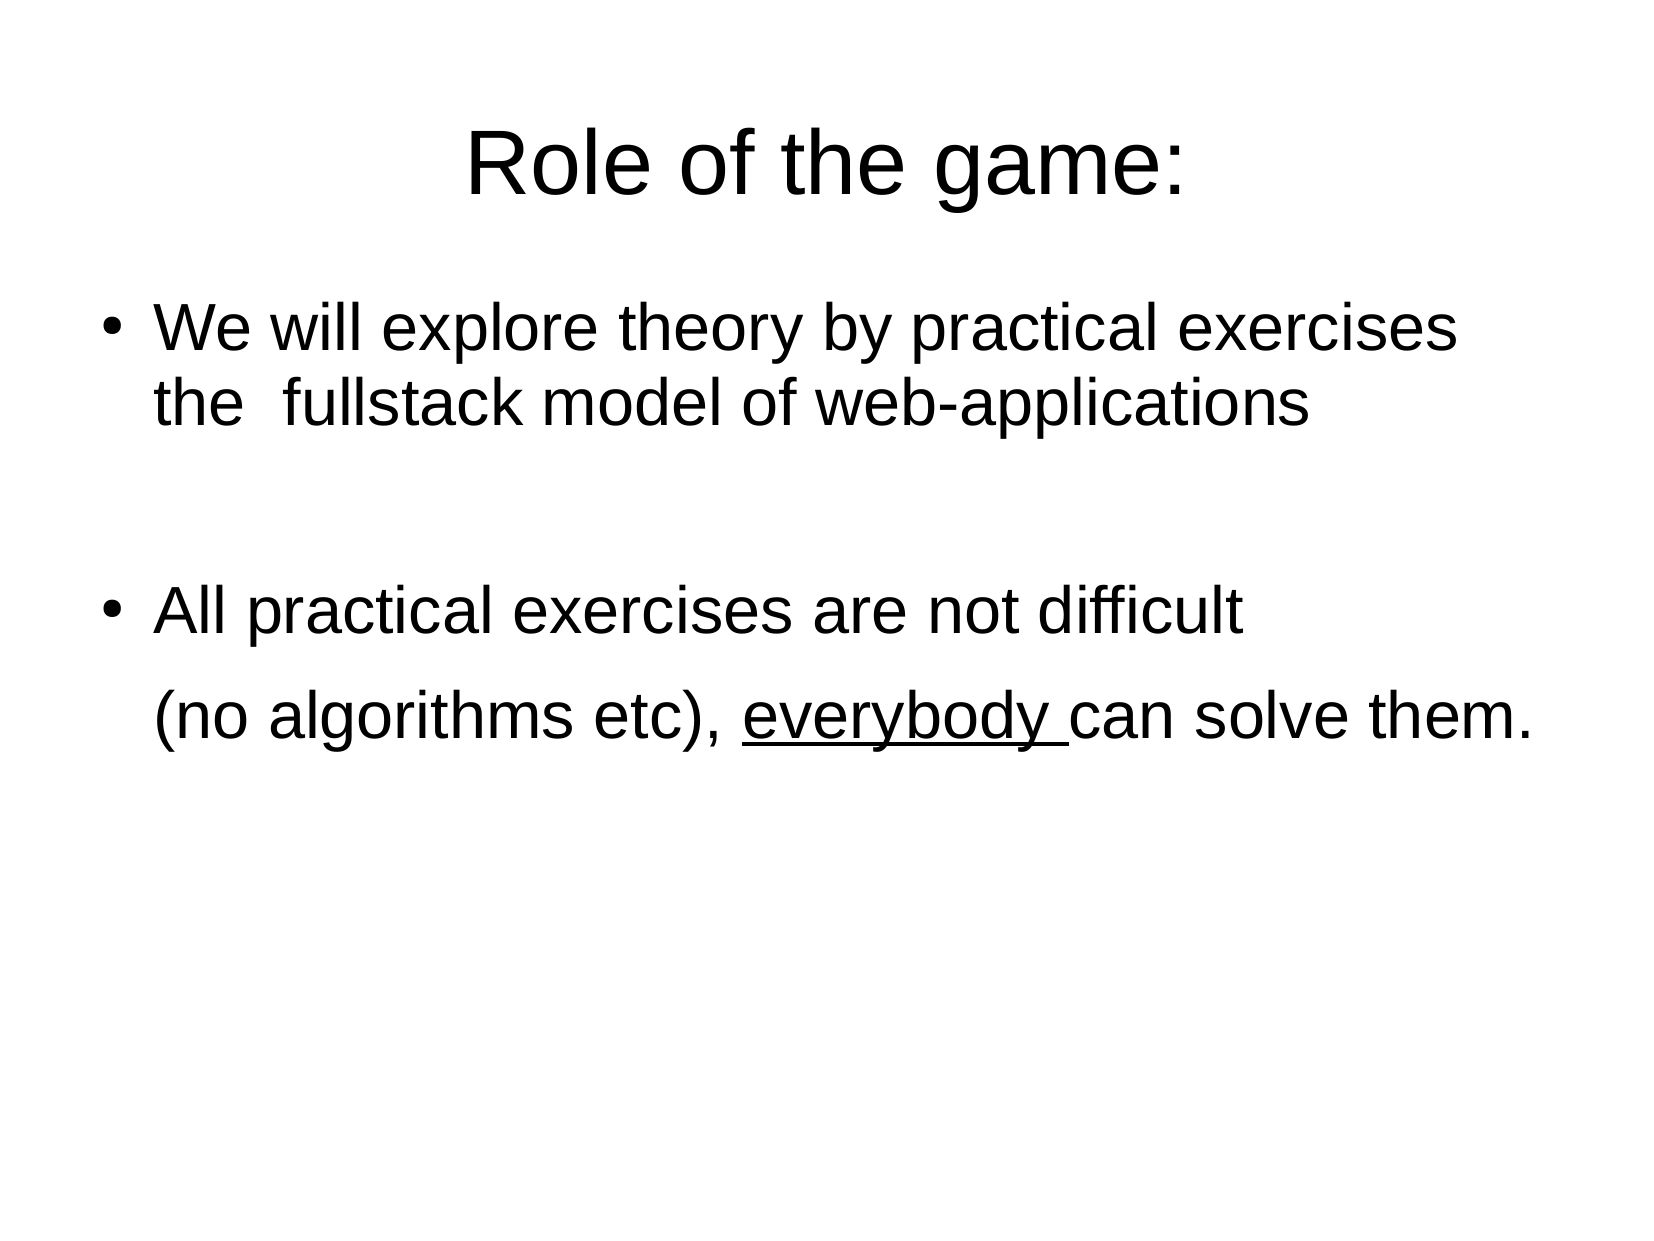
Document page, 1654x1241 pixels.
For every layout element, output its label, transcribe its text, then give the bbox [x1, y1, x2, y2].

list We will explore theory by practical exercises the fullstack model of web-applications All practical exercises are not difficult (no algorithms etc), everybody can solve them. [82, 290, 1571, 1010]
title Role of the game: [82, 59, 1571, 267]
